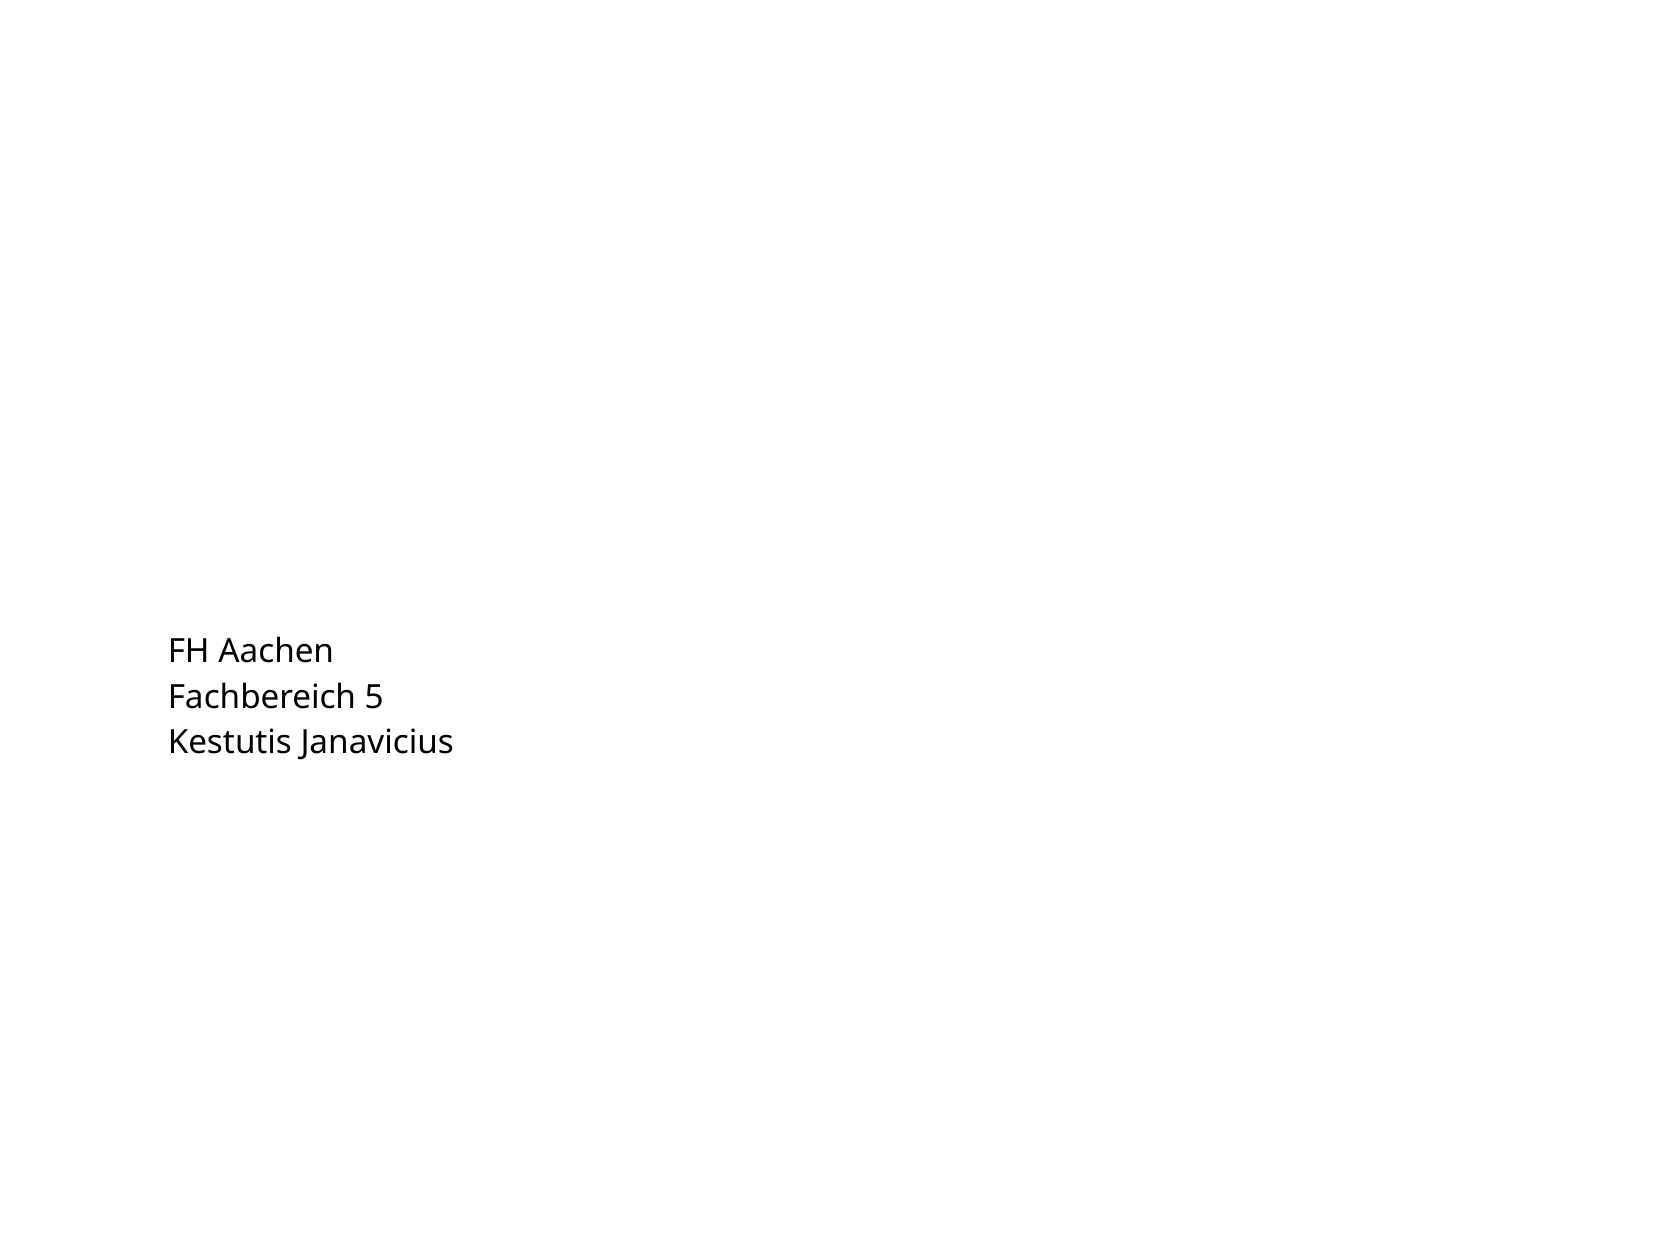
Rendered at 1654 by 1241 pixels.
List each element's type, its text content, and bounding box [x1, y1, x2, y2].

text_box FH Aachen Fachbereich 5 Kestutis Janavicius [153, 620, 502, 837]
